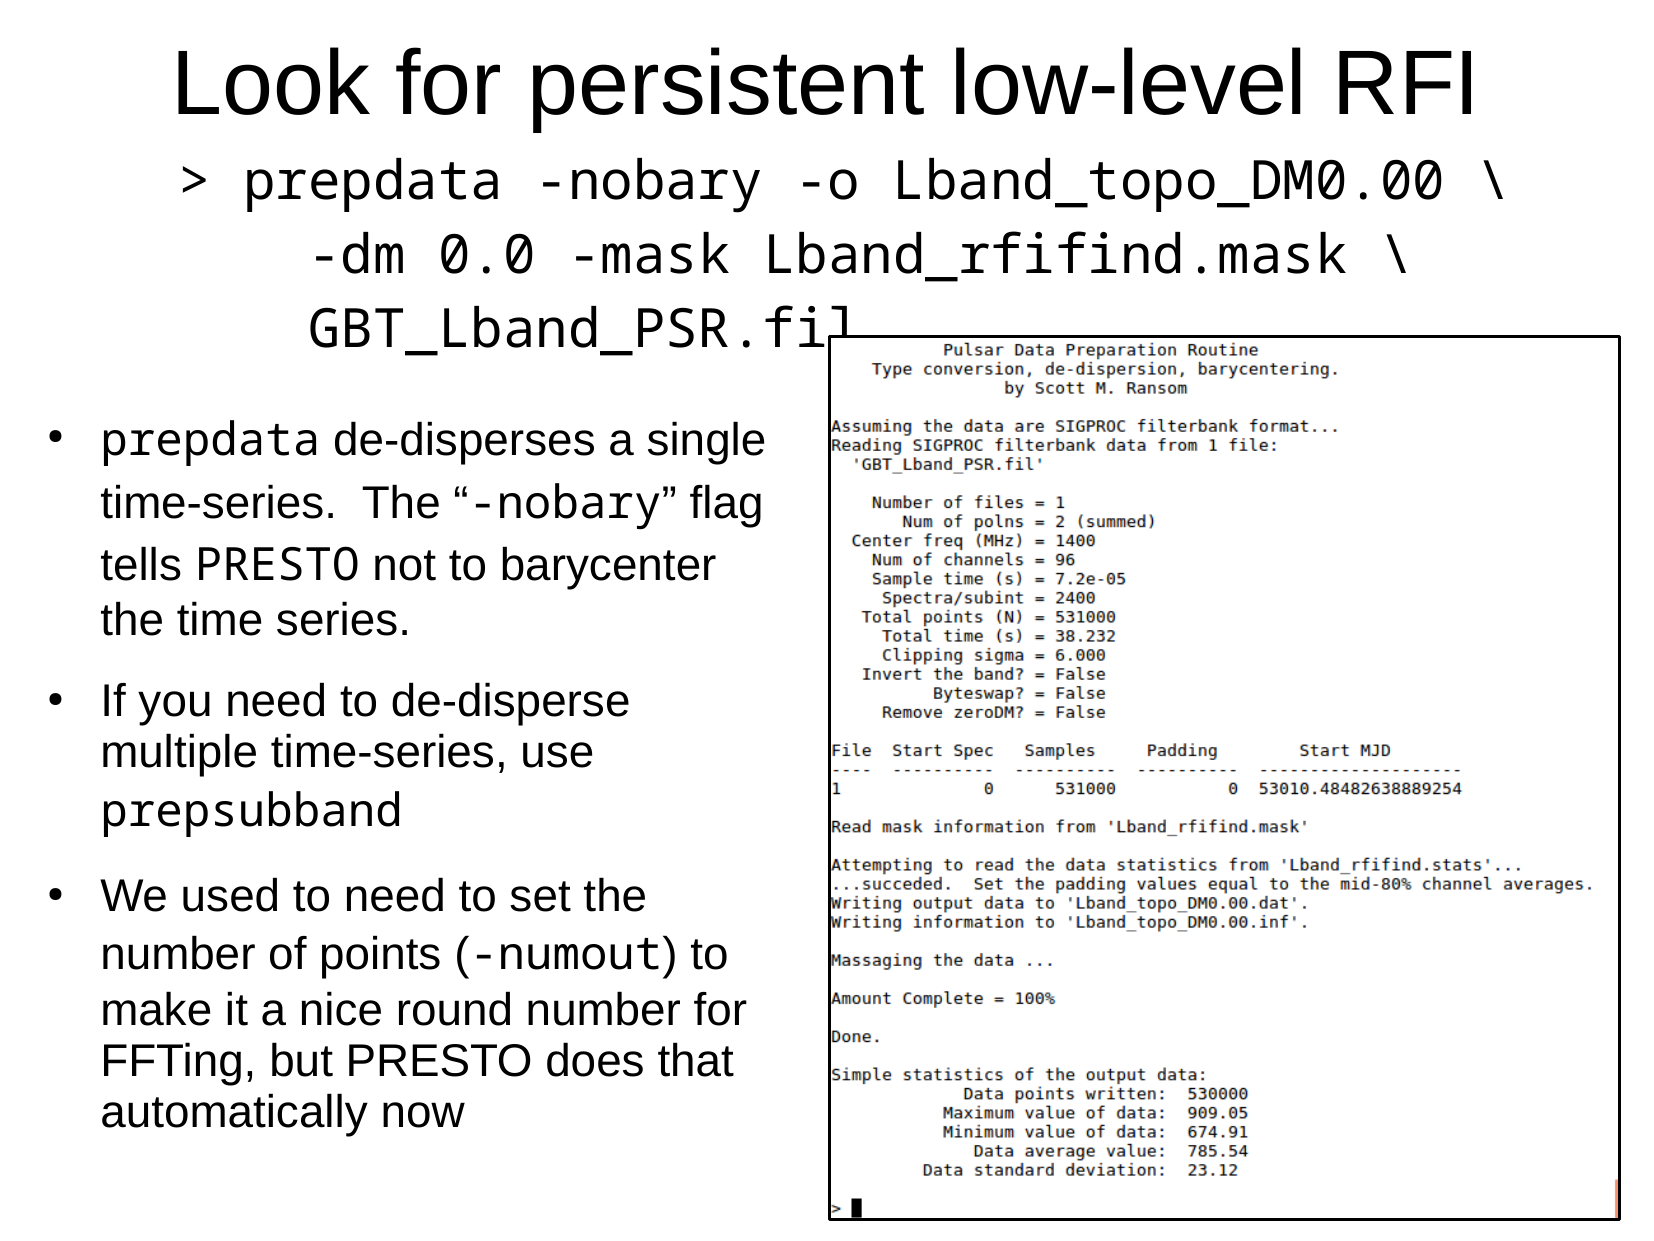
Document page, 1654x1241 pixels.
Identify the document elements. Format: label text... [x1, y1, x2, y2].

title Look for persistent low-level RFI [82, 27, 1571, 139]
list prepdata de-disperses a single time-series. The “-nobary” flag tells PRESTO not to barycenter the time series. If you need to de-disperse multiple time-series, use prepsubband We used to need to set the number of points (-numout) to make it a nice round number for FFTing, but PRESTO does that automatically now [29, 406, 786, 1120]
list > prepdata -nobary -o Lband_topo_DM0.00 \ -dm 0.0 -mask Lband_rfifind.mask \ GBT_Lband_PSR.fil [98, 132, 1569, 322]
picture [830, 337, 1619, 1219]
